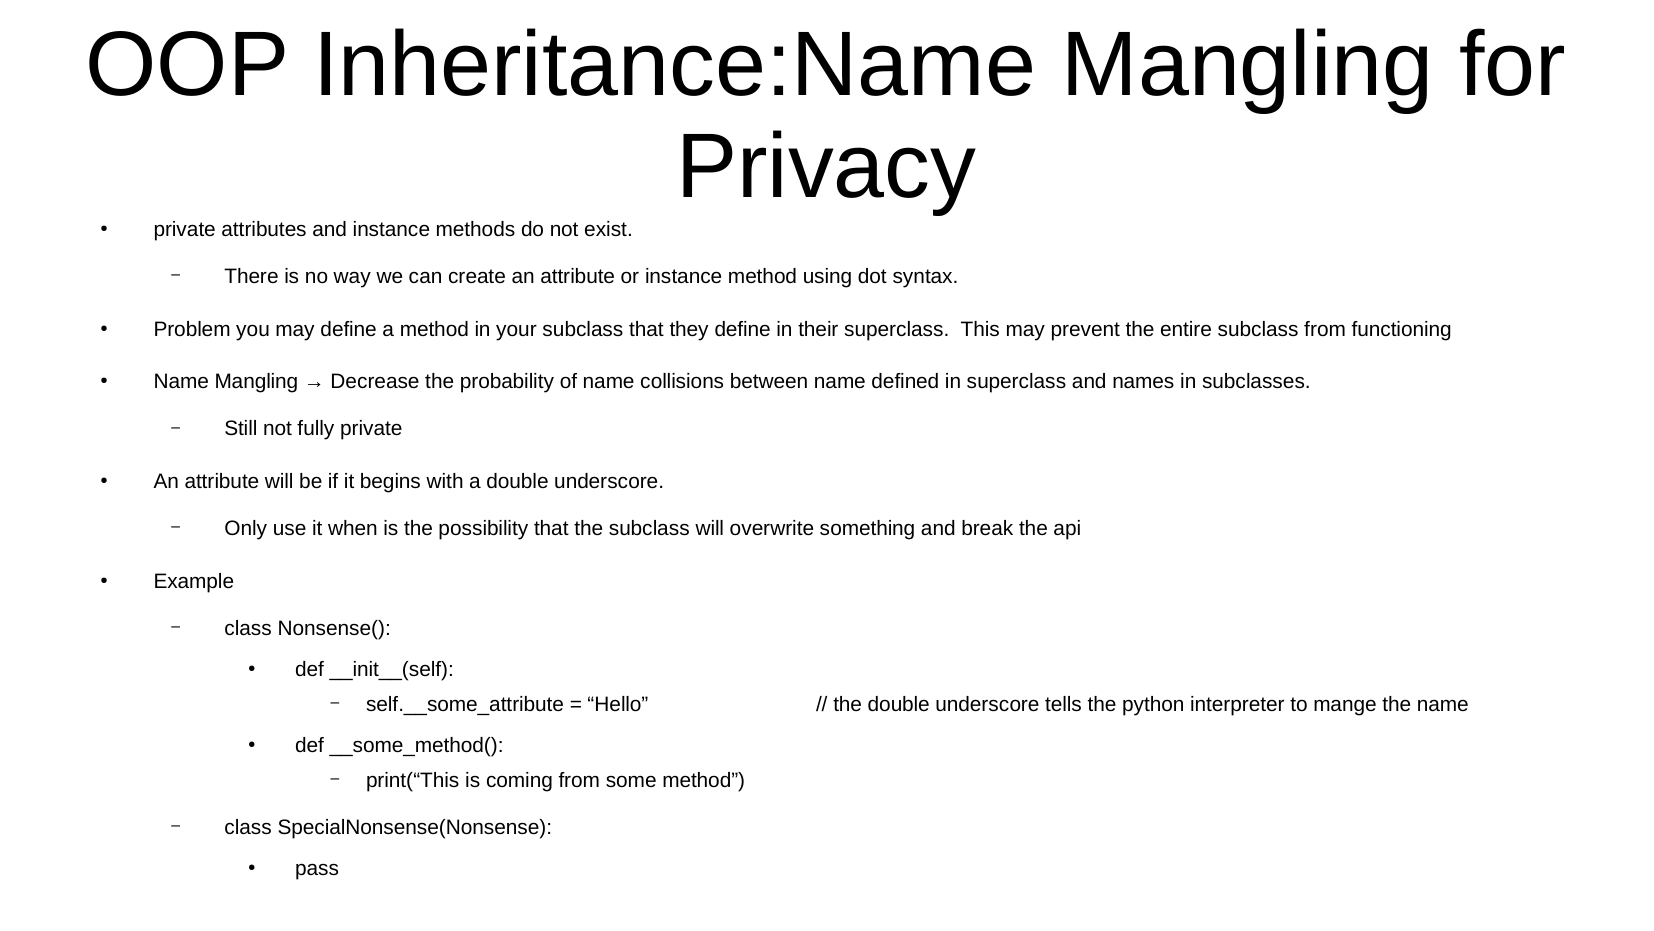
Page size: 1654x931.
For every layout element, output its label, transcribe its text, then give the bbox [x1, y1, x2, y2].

title OOP Inheritance:Name Mangling for Privacy [82, 12, 1571, 217]
list private attributes and instance methods do not exist. There is no way we can create an attribute or instance method using dot syntax. Problem you may define a method in your subclass that they define in their superclass. This may prevent the entire subclass from functioning Name Mangling → Decrease the probability of name collisions between name defined in superclass and names in subclasses. Still not fully private An attribute will be if it begins with a double underscore. Only use it when is the possibility that the subclass will overwrite something and break the api Example class Nonsense(): def __init__(self): self.__some_attribute = “Hello” // the double underscore tells the python interpreter to mange the name def __some_method(): print(“This is coming from some method”) class SpecialNonsense(Nonsense): pass [82, 217, 1621, 916]
